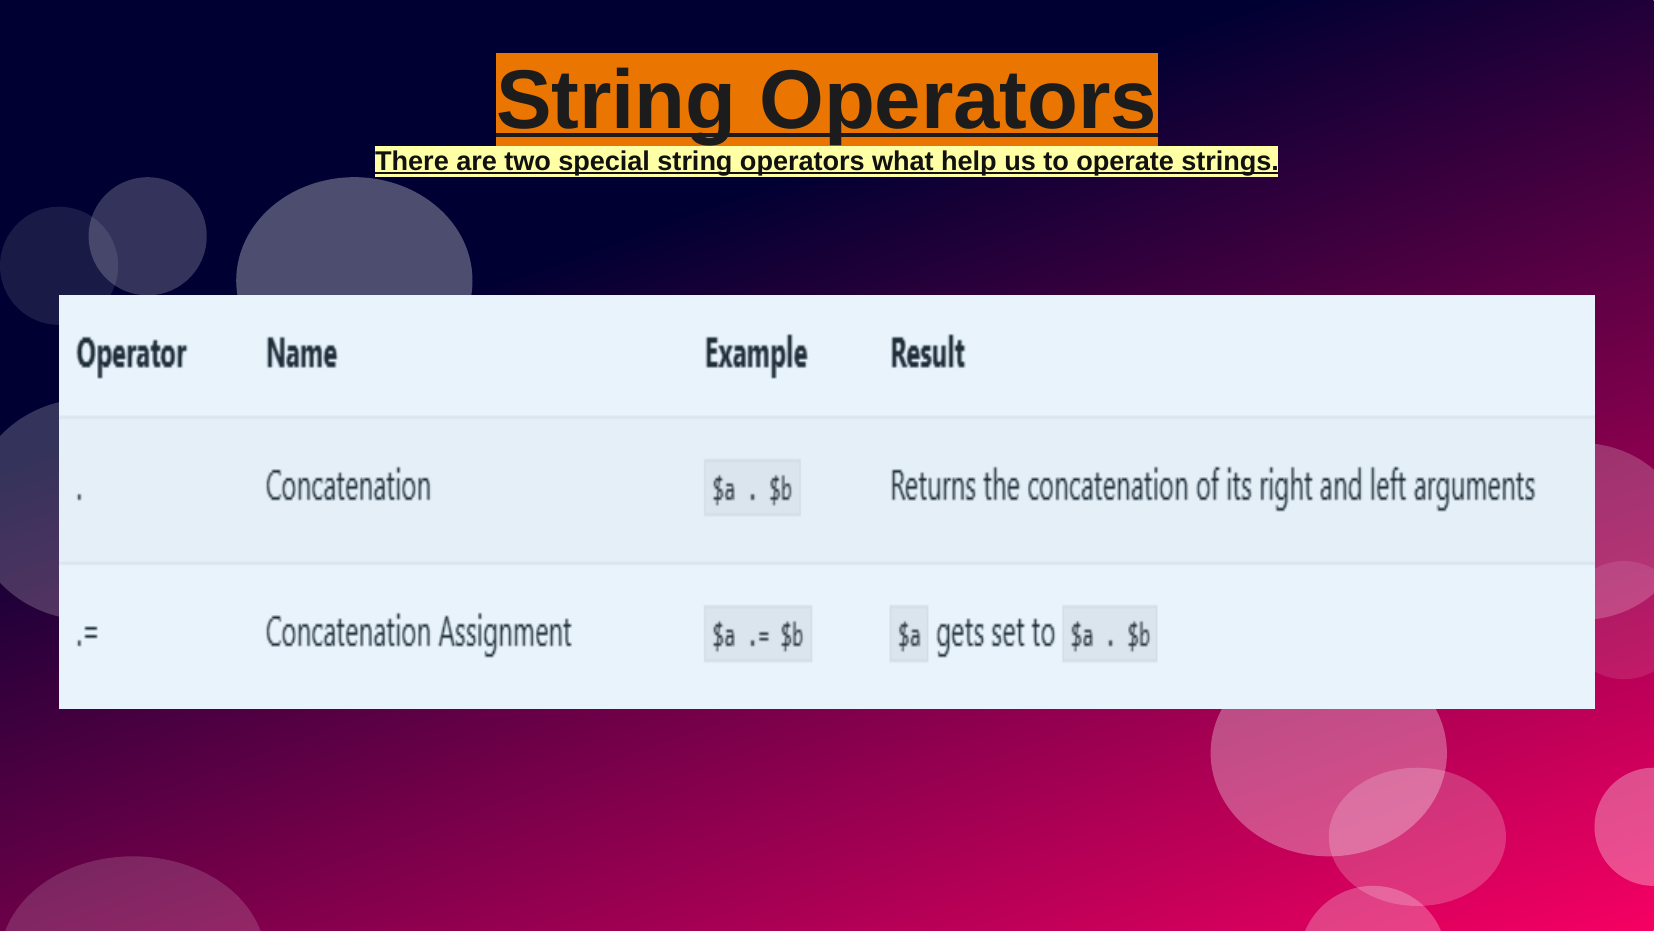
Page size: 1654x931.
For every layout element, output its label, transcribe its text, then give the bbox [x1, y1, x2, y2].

title String Operators There are two special string operators what help us to operate strings. [82, 37, 1571, 193]
picture [59, 295, 1595, 709]
